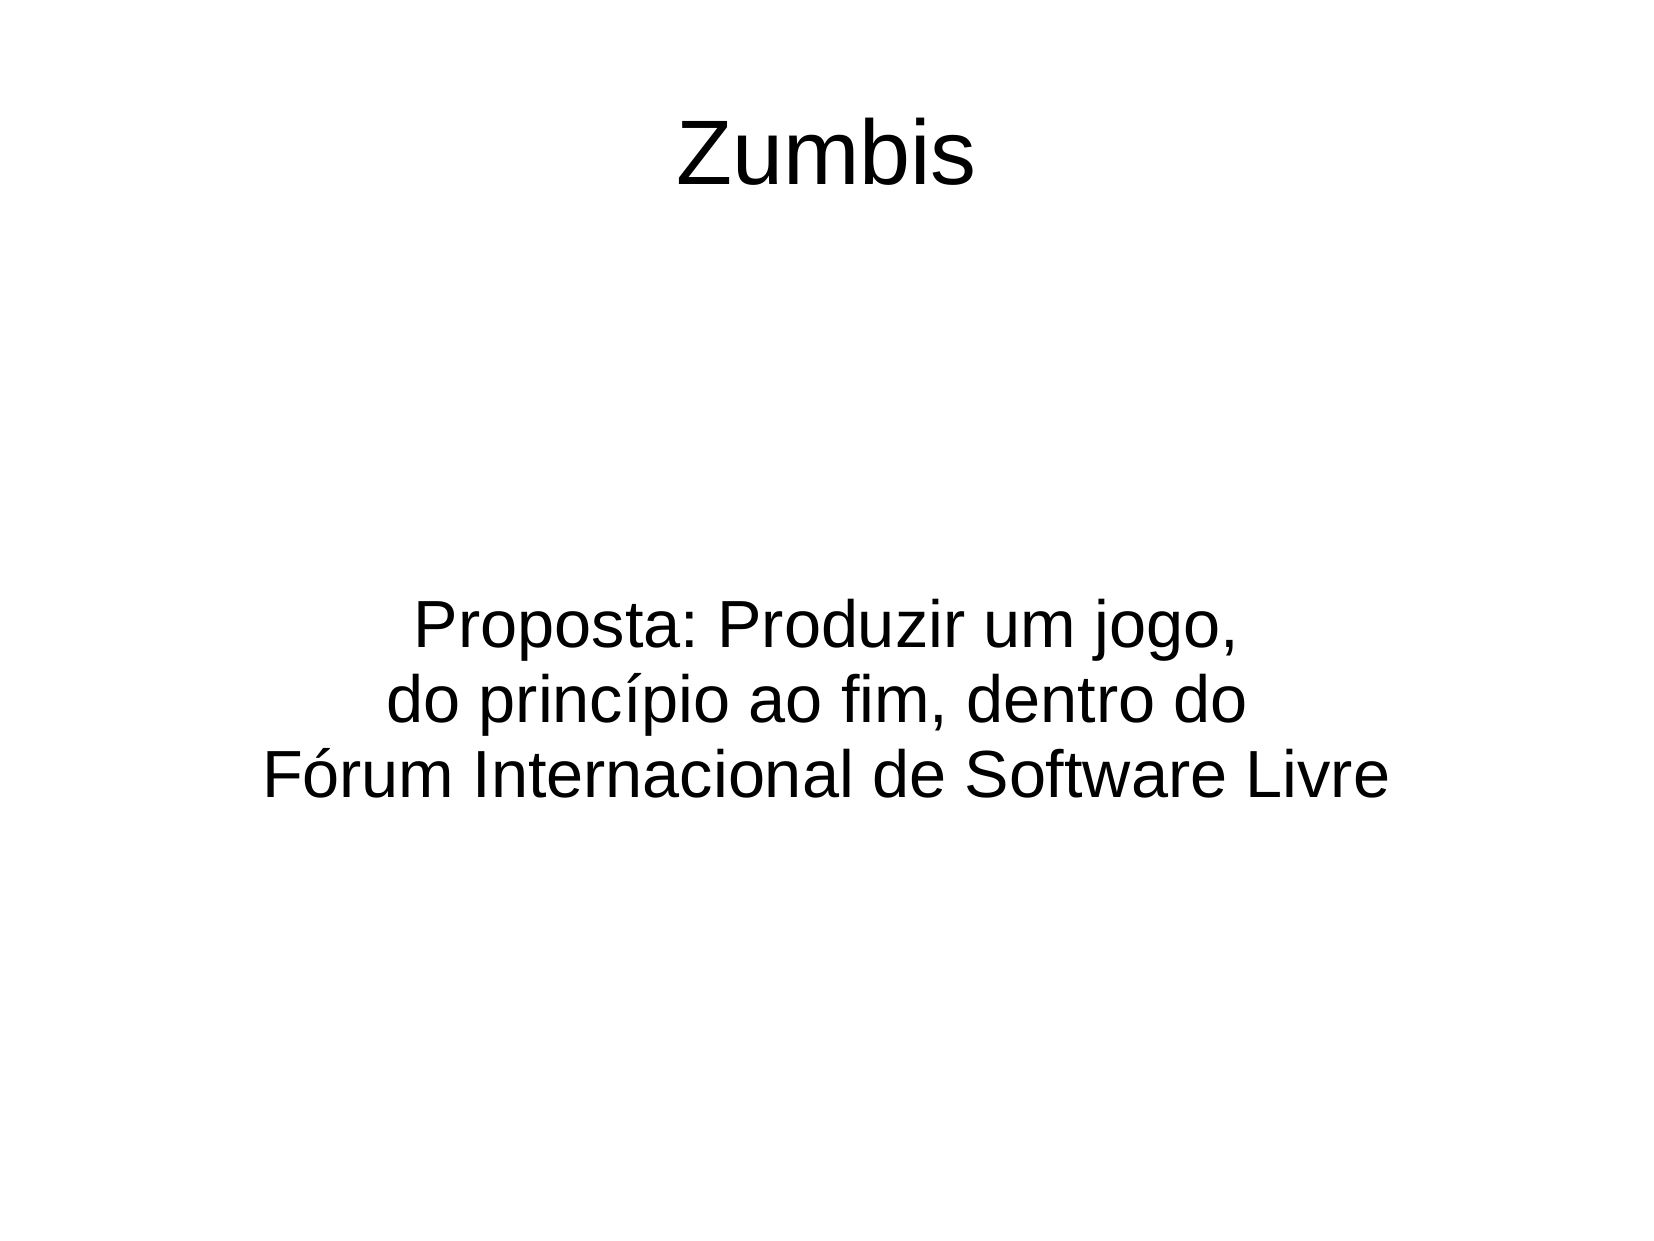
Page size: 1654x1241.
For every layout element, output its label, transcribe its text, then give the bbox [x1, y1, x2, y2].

title Zumbis [82, 56, 1571, 250]
subtitle Proposta: Produzir um jogo, do princípio ao fim, dentro do Fórum Internacional de Software Livre [82, 297, 1571, 1102]
